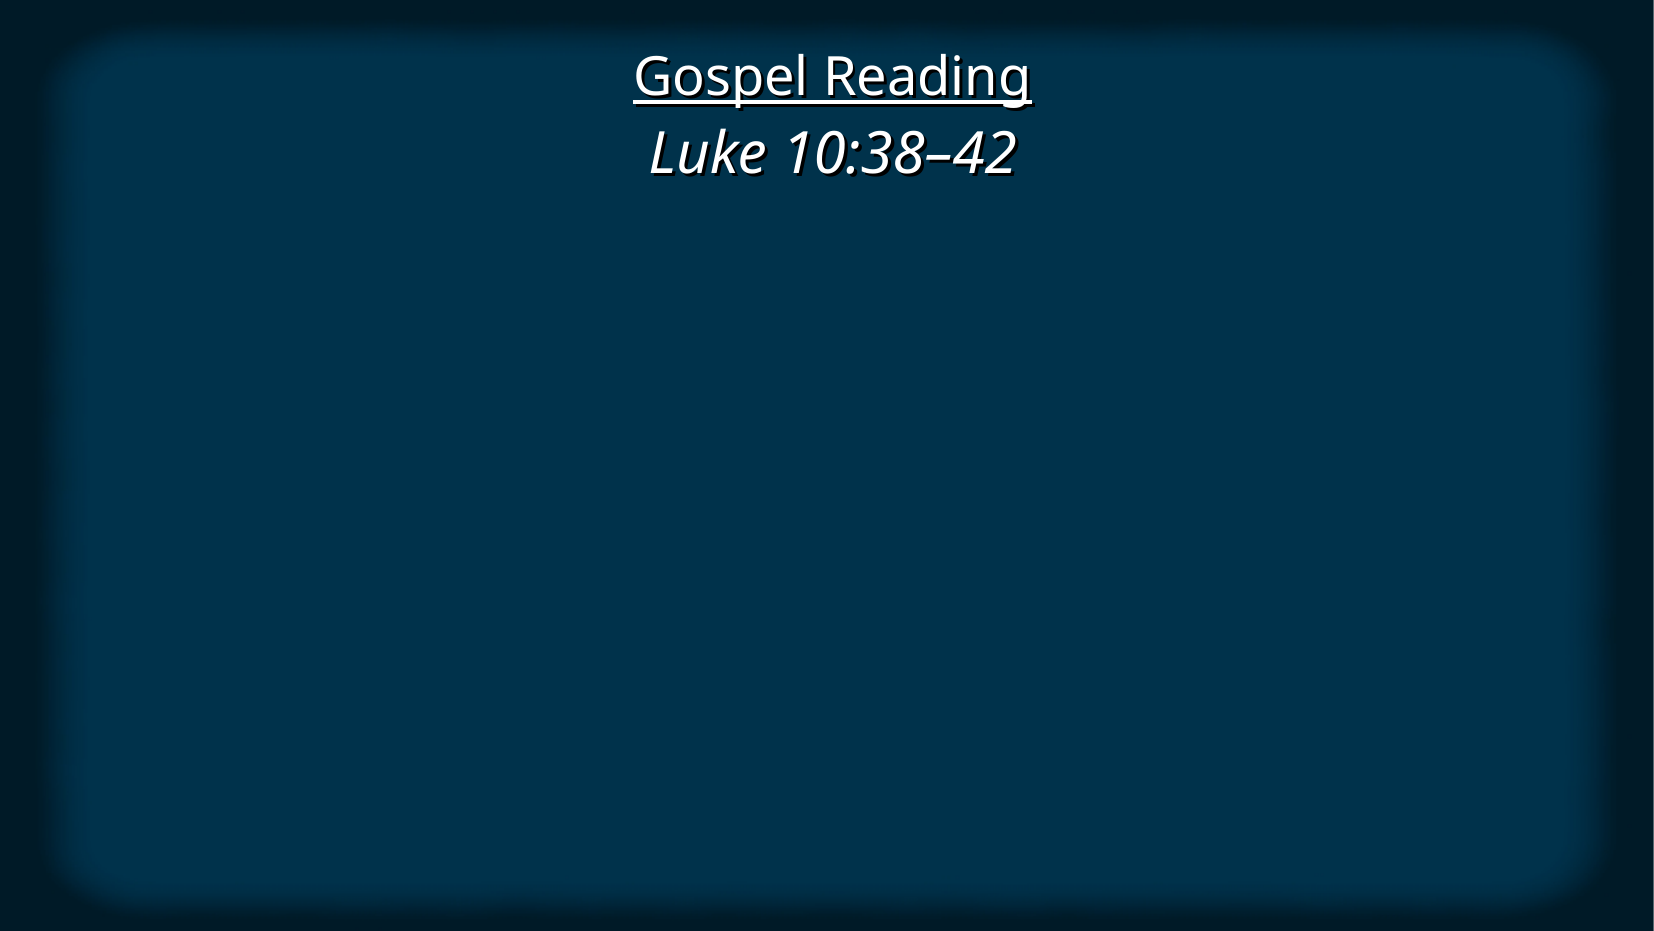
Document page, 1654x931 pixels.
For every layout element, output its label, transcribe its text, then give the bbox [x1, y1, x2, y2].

picture [0, 0, 1654, 931]
text_box Gospel Reading Luke 10:38–42 [90, 30, 1576, 226]
